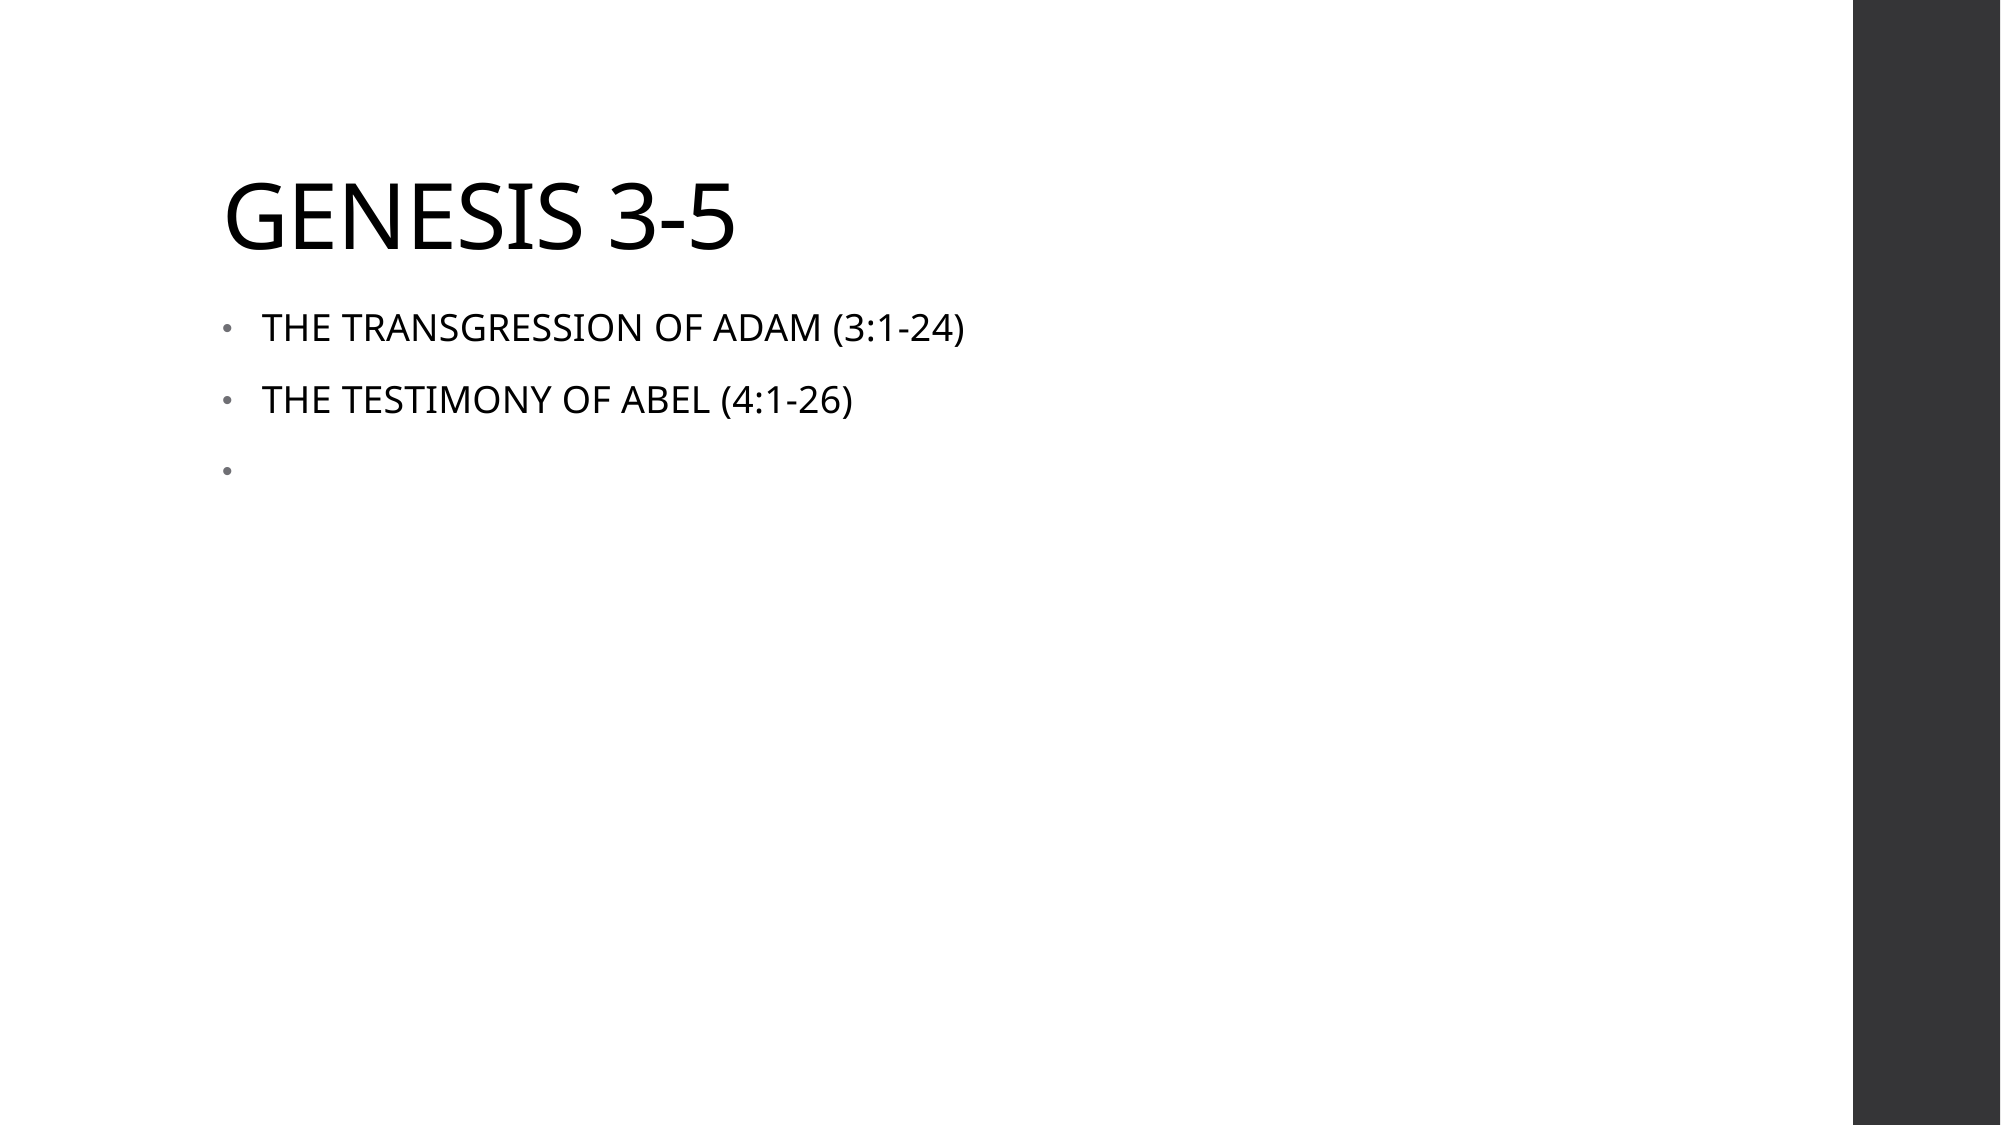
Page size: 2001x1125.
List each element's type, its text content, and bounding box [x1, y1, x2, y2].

list THE TRANSGRESSION OF ADAM (3:1-24) THE TESTIMONY OF ABEL (4:1-26) [206, 299, 1617, 1014]
title GENESIS 3-5 [206, 60, 1797, 278]
